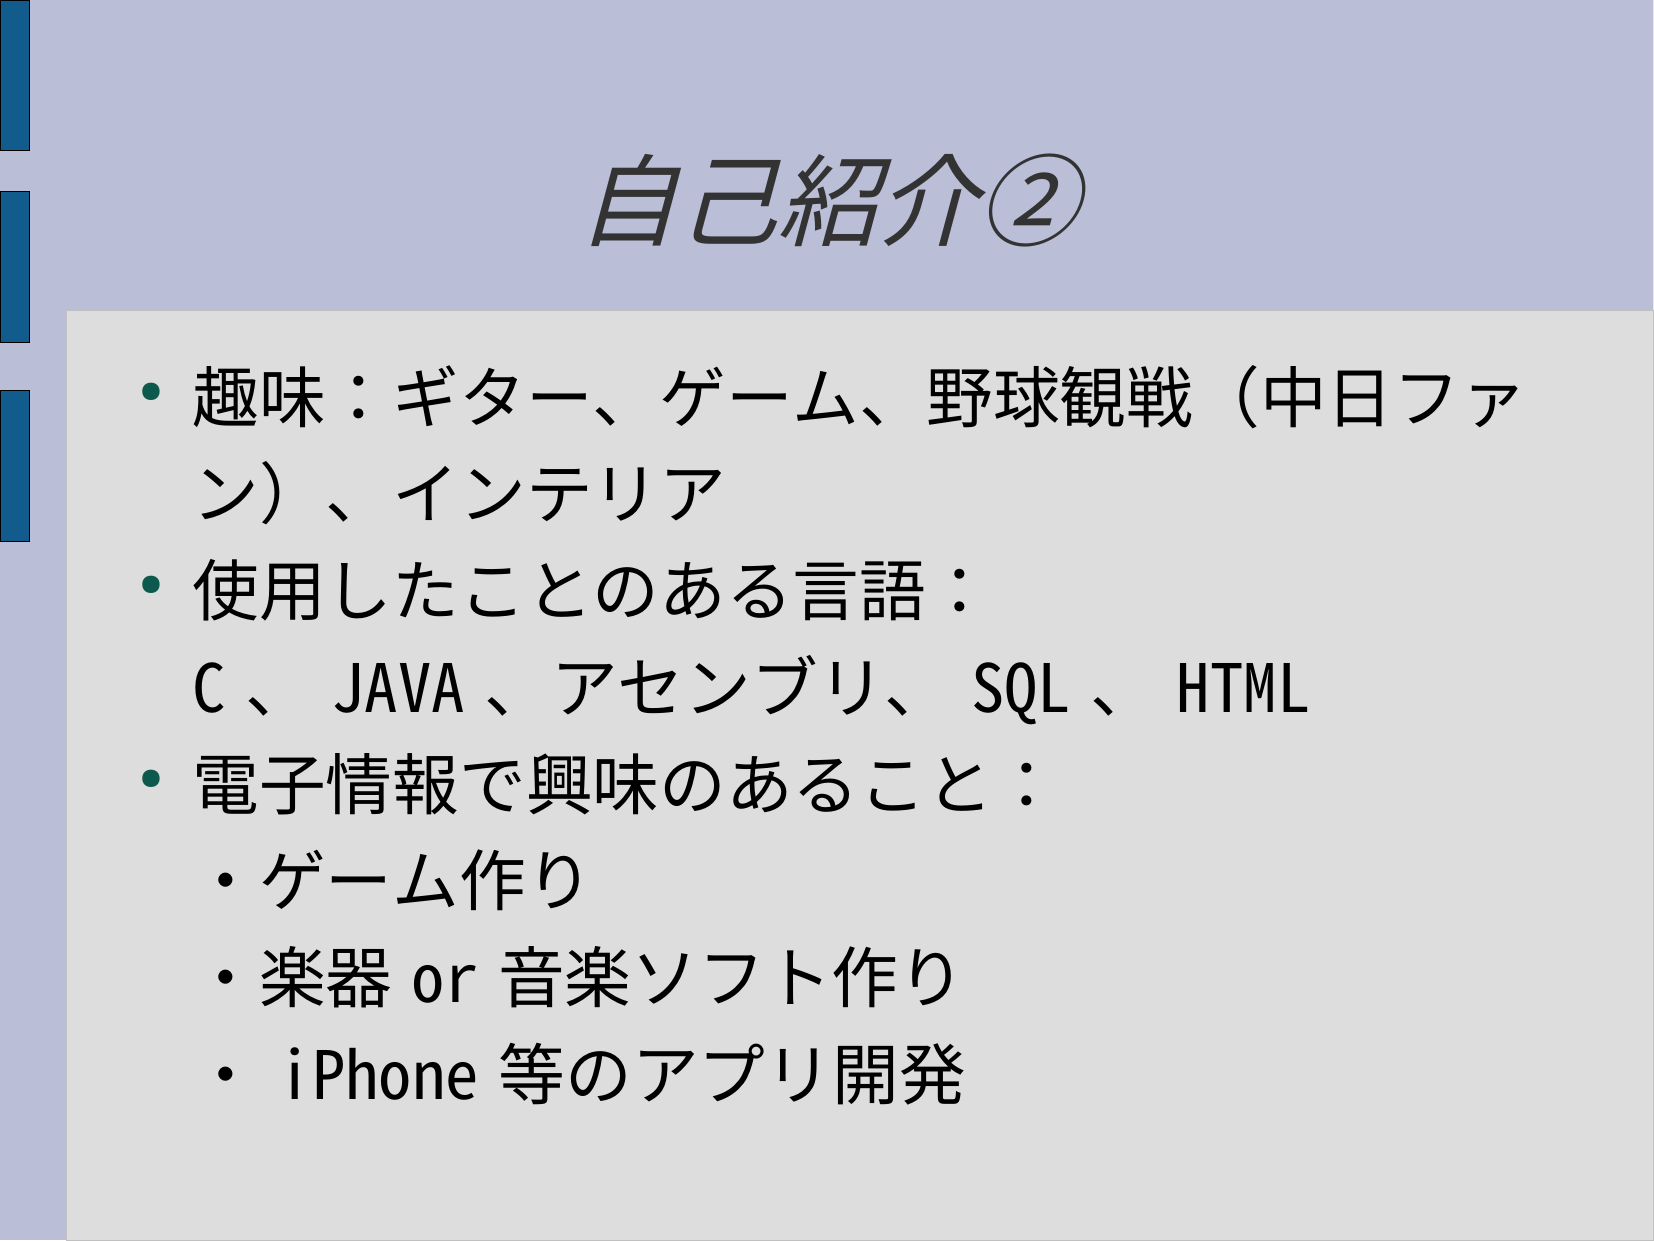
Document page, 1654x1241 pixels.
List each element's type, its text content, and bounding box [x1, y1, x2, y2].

list 趣味：ギター、ゲーム、野球観戦（中日ファン）、インテリア 使用したことのある言語： C、JAVA、アセンブリ、SQL、HTML 電子情報で興味のあること： ・ゲーム作り ・楽器or音楽ソフト作り ・iPhone等のアプリ開発 [121, 344, 1534, 1127]
title 自己紹介② [121, 91, 1534, 299]
